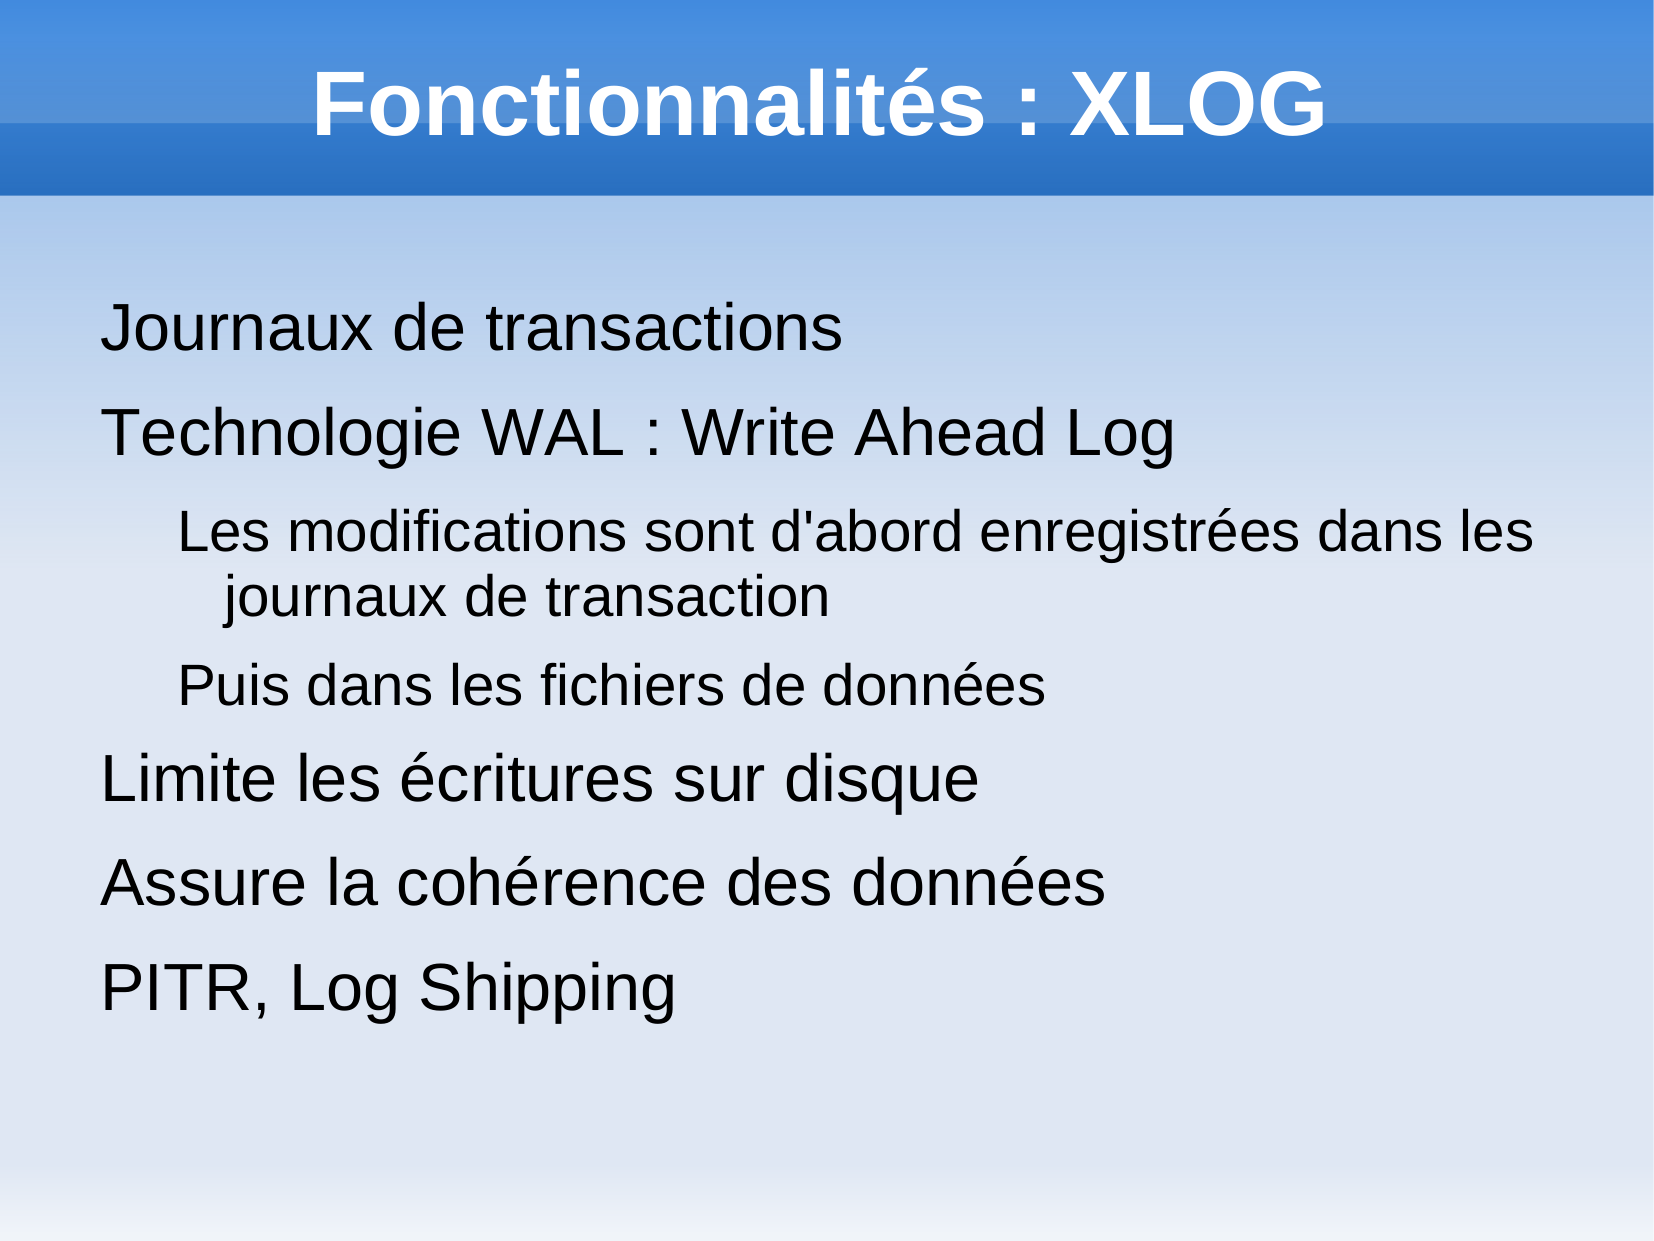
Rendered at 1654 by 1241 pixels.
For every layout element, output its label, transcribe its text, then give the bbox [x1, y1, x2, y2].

picture [0, 0, 1654, 1241]
title Fonctionnalités : XLOG [76, 7, 1565, 200]
list Journaux de transactions Technologie WAL : Write Ahead Log Les modifications sont d'abord enregistrées dans les journaux de transaction Puis dans les fichiers de données Limite les écritures sur disque Assure la cohérence des données PITR, Log Shipping [82, 290, 1571, 1094]
